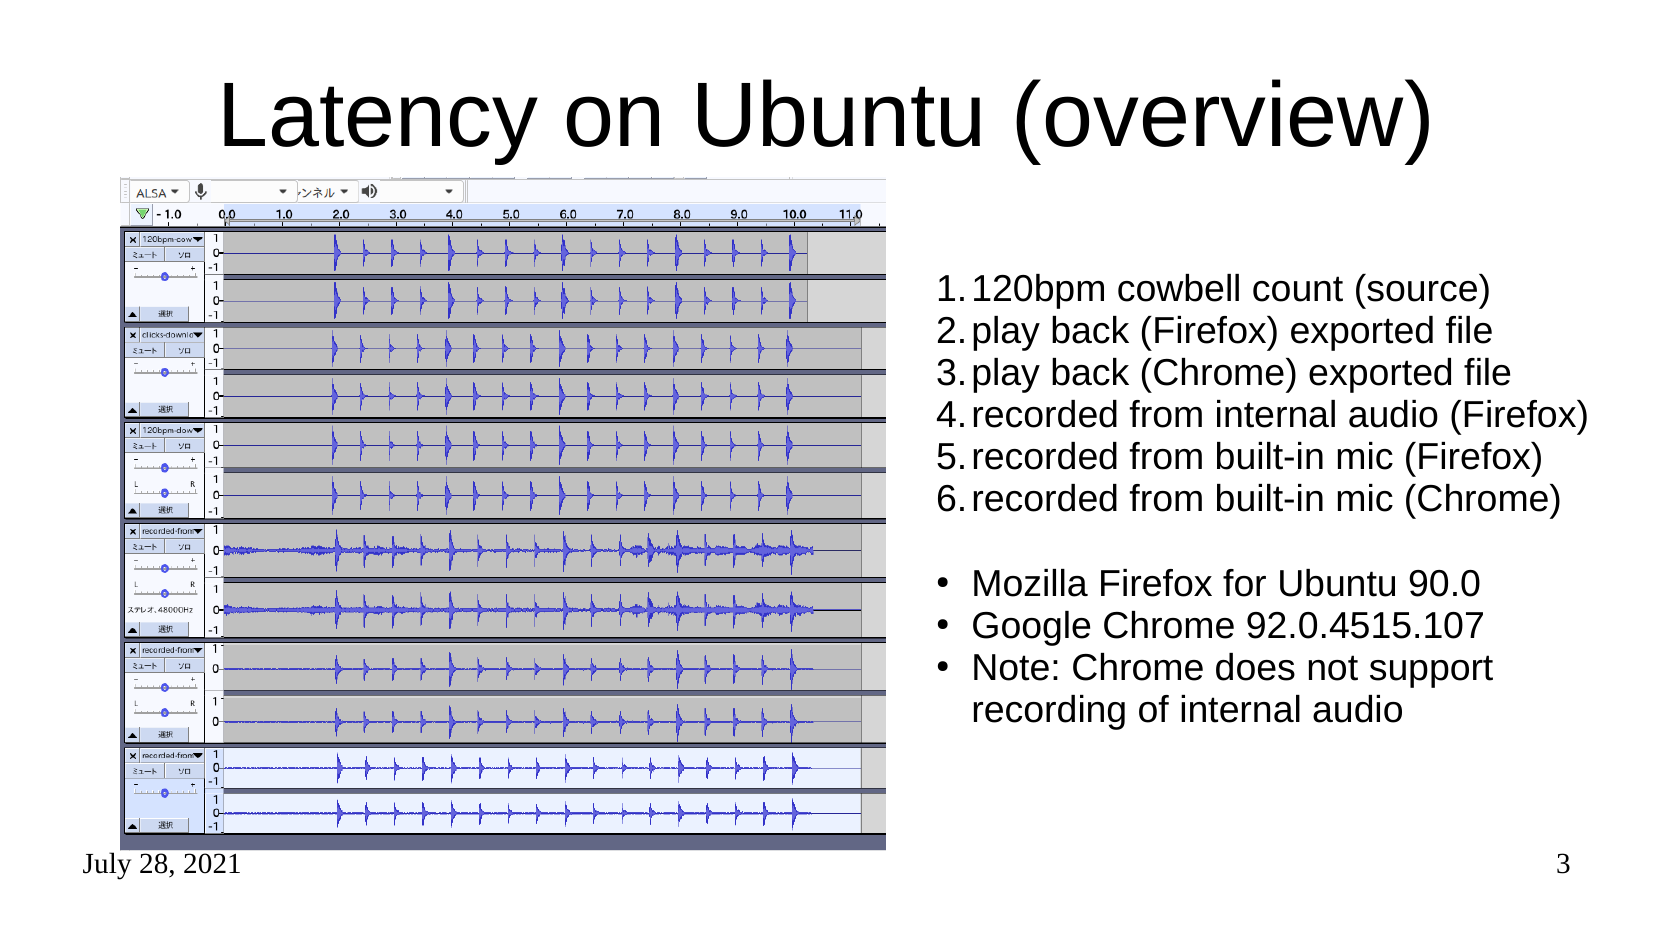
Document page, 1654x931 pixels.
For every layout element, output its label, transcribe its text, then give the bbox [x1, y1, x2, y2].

text_box Mozilla Firefox for Ubuntu 90.0 Google Chrome 92.0.4515.107 Note: Chrome does not support recording of internal audio [921, 555, 1560, 738]
text_box 120bpm cowbell count (source) play back (Firefox) exported file play back (Chrome) exported file recorded from internal audio (Firefox) recorded from built-in mic (Firefox) recorded from built-in mic (Chrome) [921, 259, 1607, 527]
title Latency on Ubuntu (overview) [82, 37, 1571, 193]
picture [120, 177, 886, 851]
